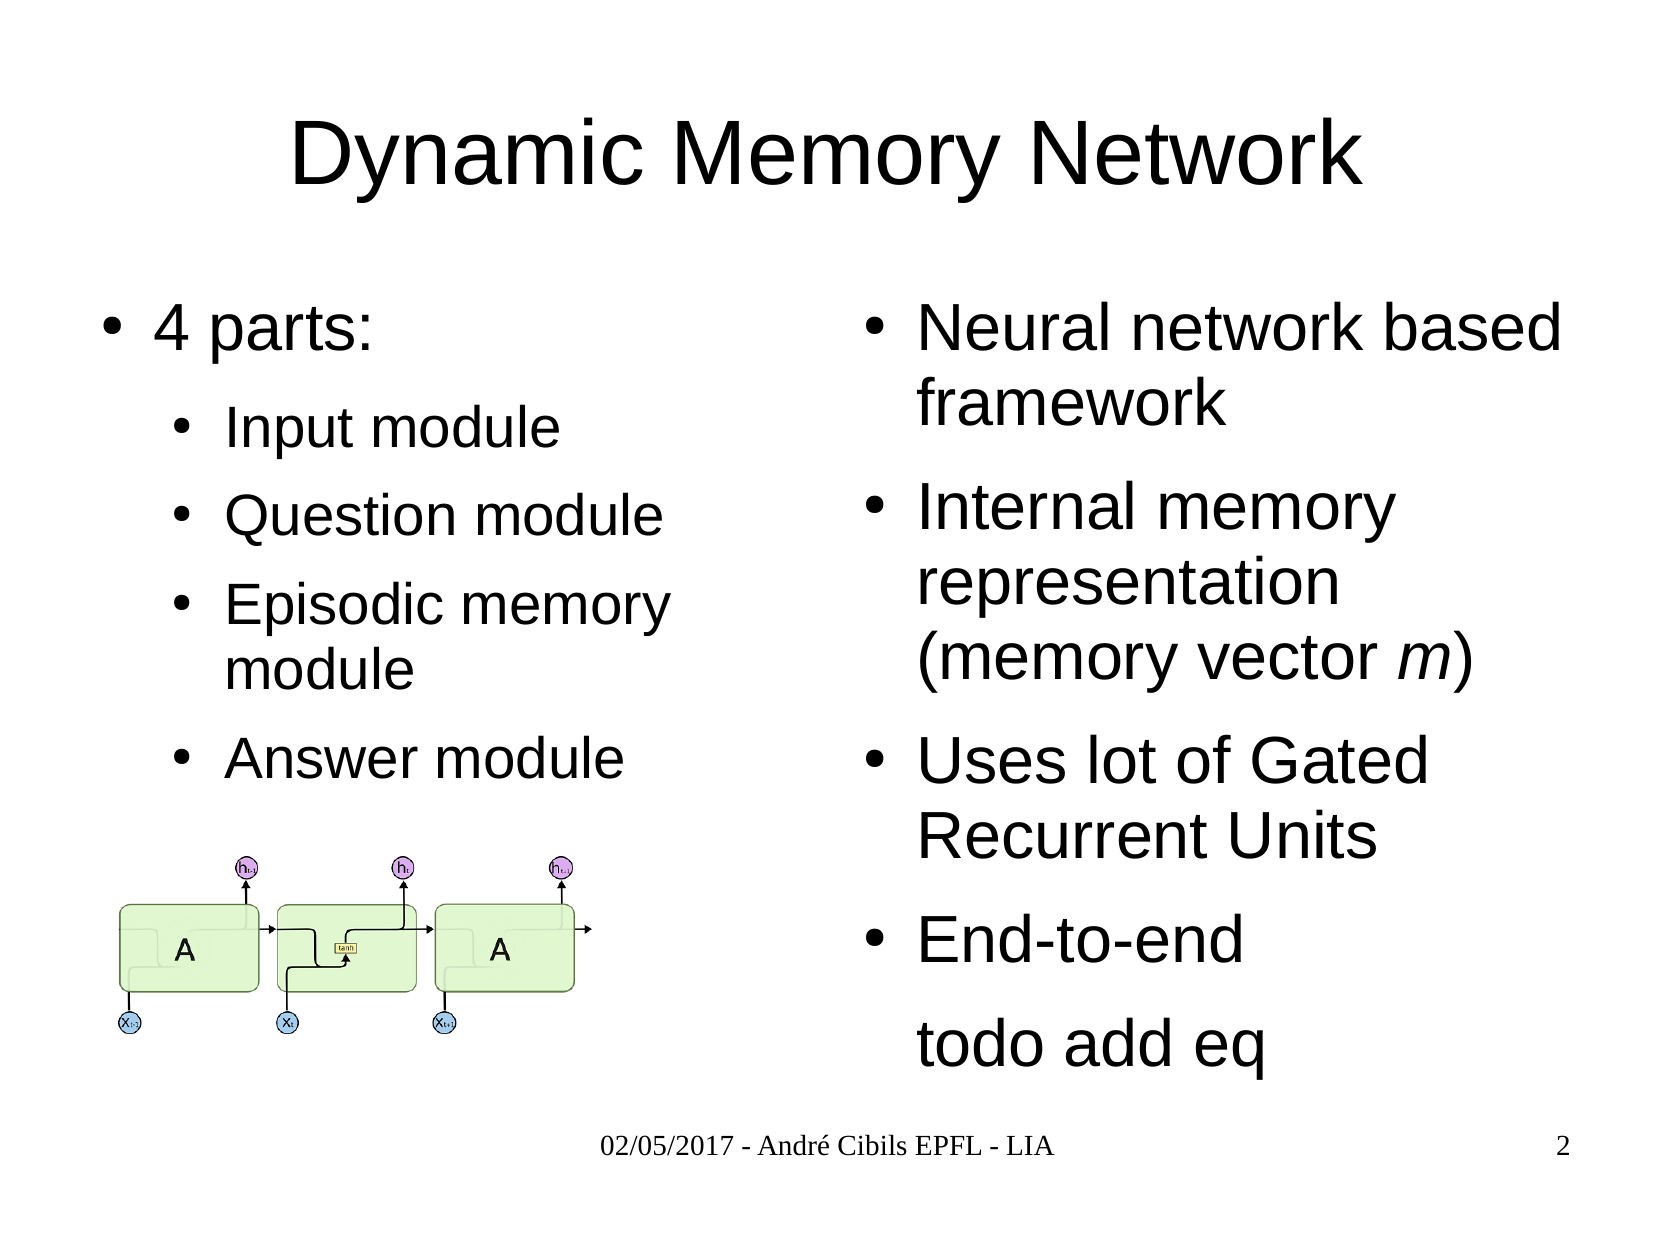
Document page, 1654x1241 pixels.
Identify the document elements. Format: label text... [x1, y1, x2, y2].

list Neural network based framework Internal memory representation (memory vector m) Uses lot of Gated Recurrent Units End-to-end todo add eq [845, 290, 1572, 1186]
picture [118, 856, 592, 1034]
list 4 parts: Input module Question module Episodic memory module Answer module [82, 290, 809, 1109]
title Dynamic Memory Network [82, 49, 1571, 257]
